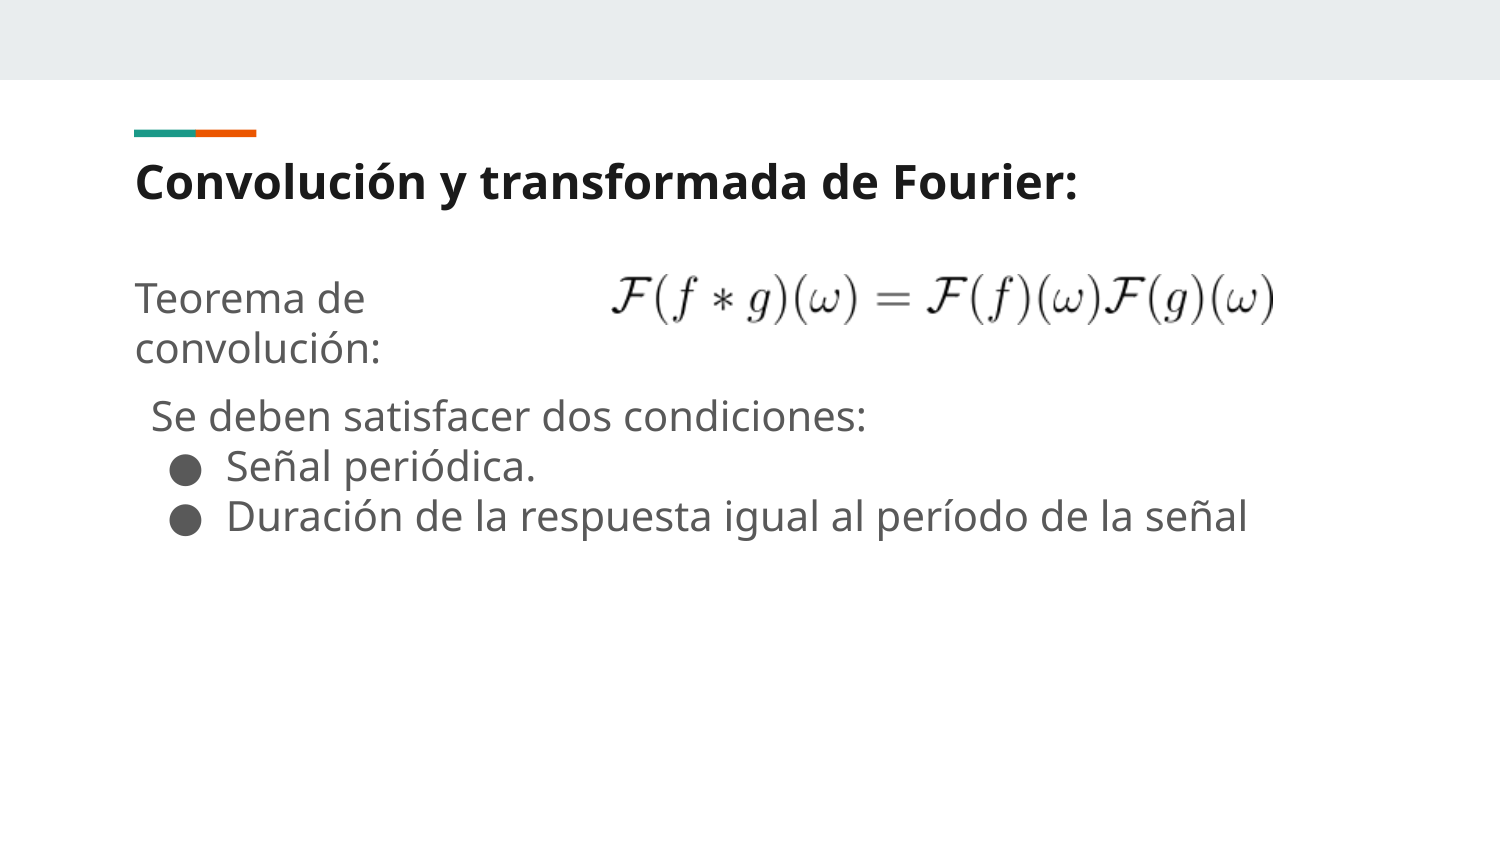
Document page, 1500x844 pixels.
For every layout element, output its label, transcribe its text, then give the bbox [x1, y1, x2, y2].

title Convolución y transformada de Fourier: [119, 137, 1381, 225]
picture [611, 274, 1273, 325]
text_box Se deben satisfacer dos condiciones: Señal periódica. Duración de la respuesta igual al período de la señal [135, 374, 1398, 803]
text_box Teorema de convolución: [119, 257, 612, 388]
